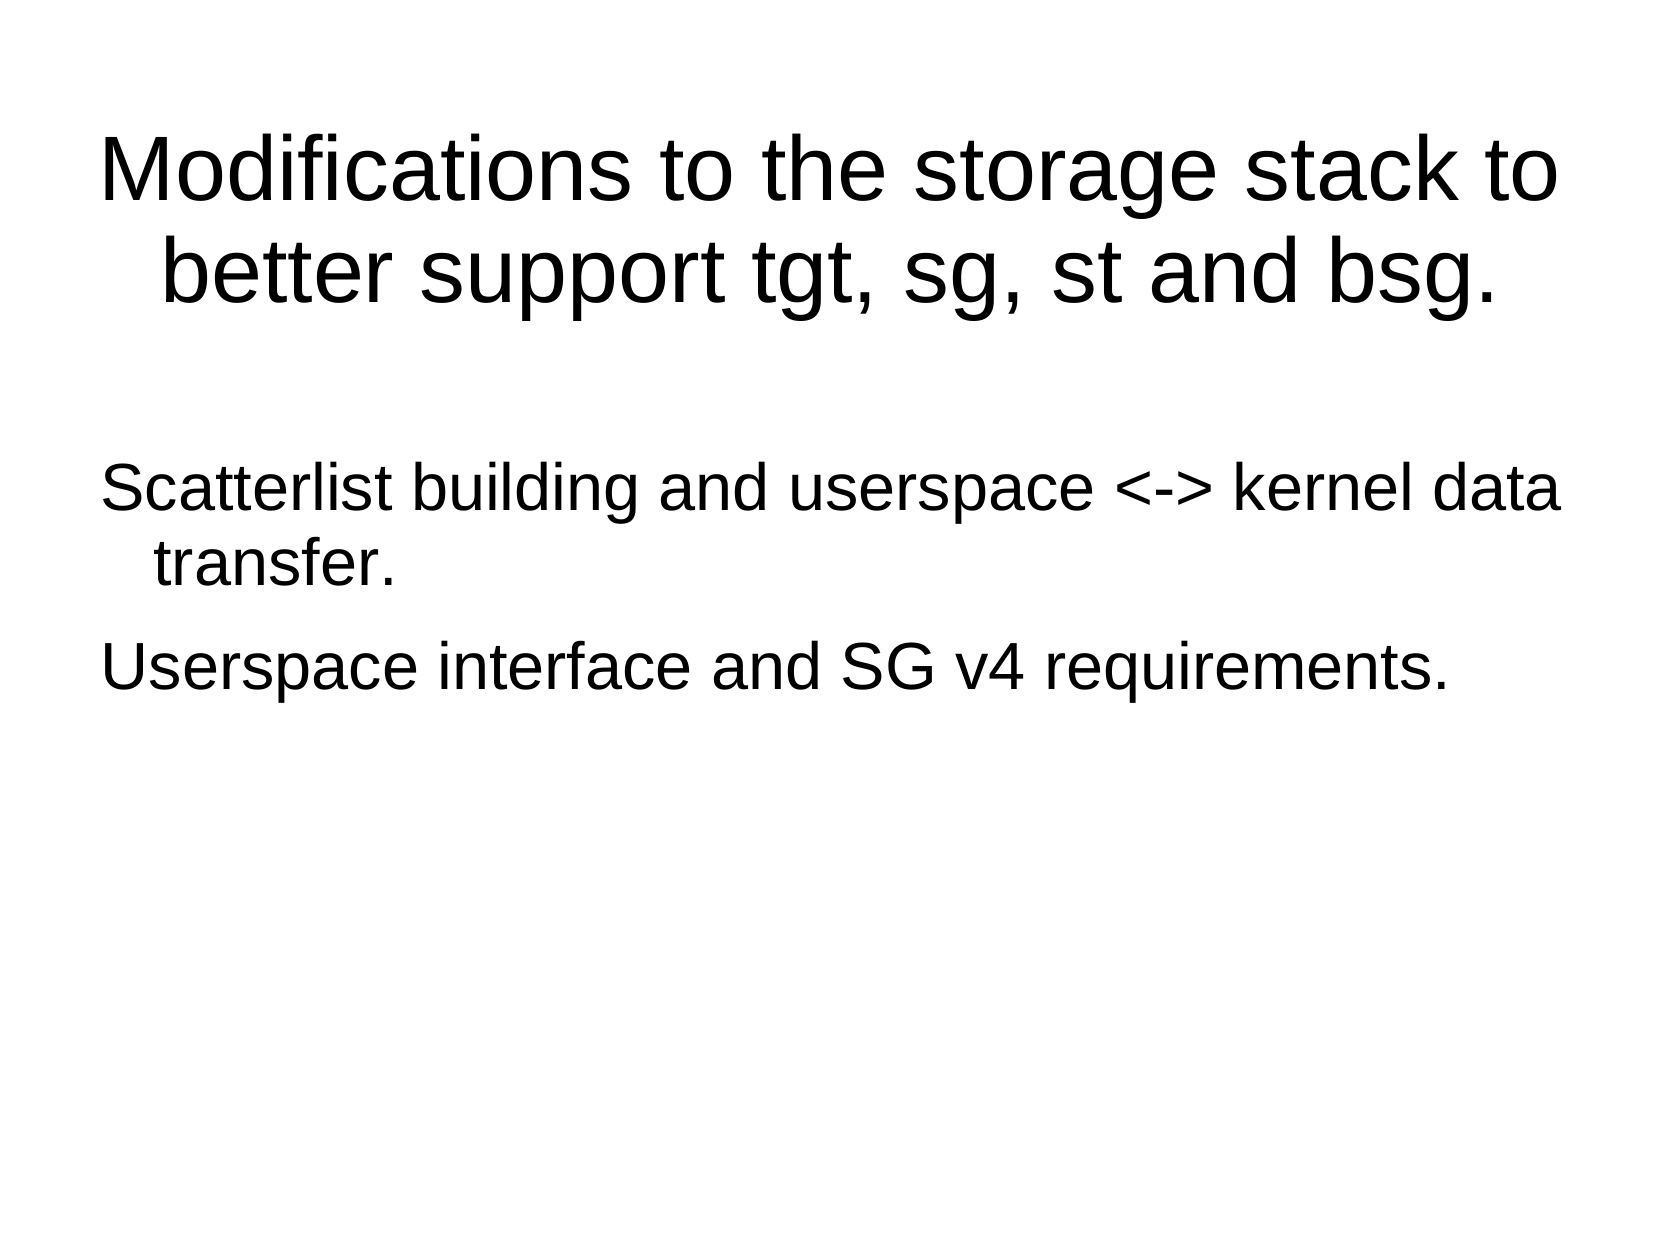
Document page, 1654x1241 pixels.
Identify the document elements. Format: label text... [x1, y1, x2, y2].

title Modifications to the storage stack to better support tgt, sg, st and bsg. [86, 75, 1576, 365]
list Scatterlist building and userspace <-> kernel data transfer. Userspace interface and SG v4 requirements. [82, 450, 1571, 1109]
